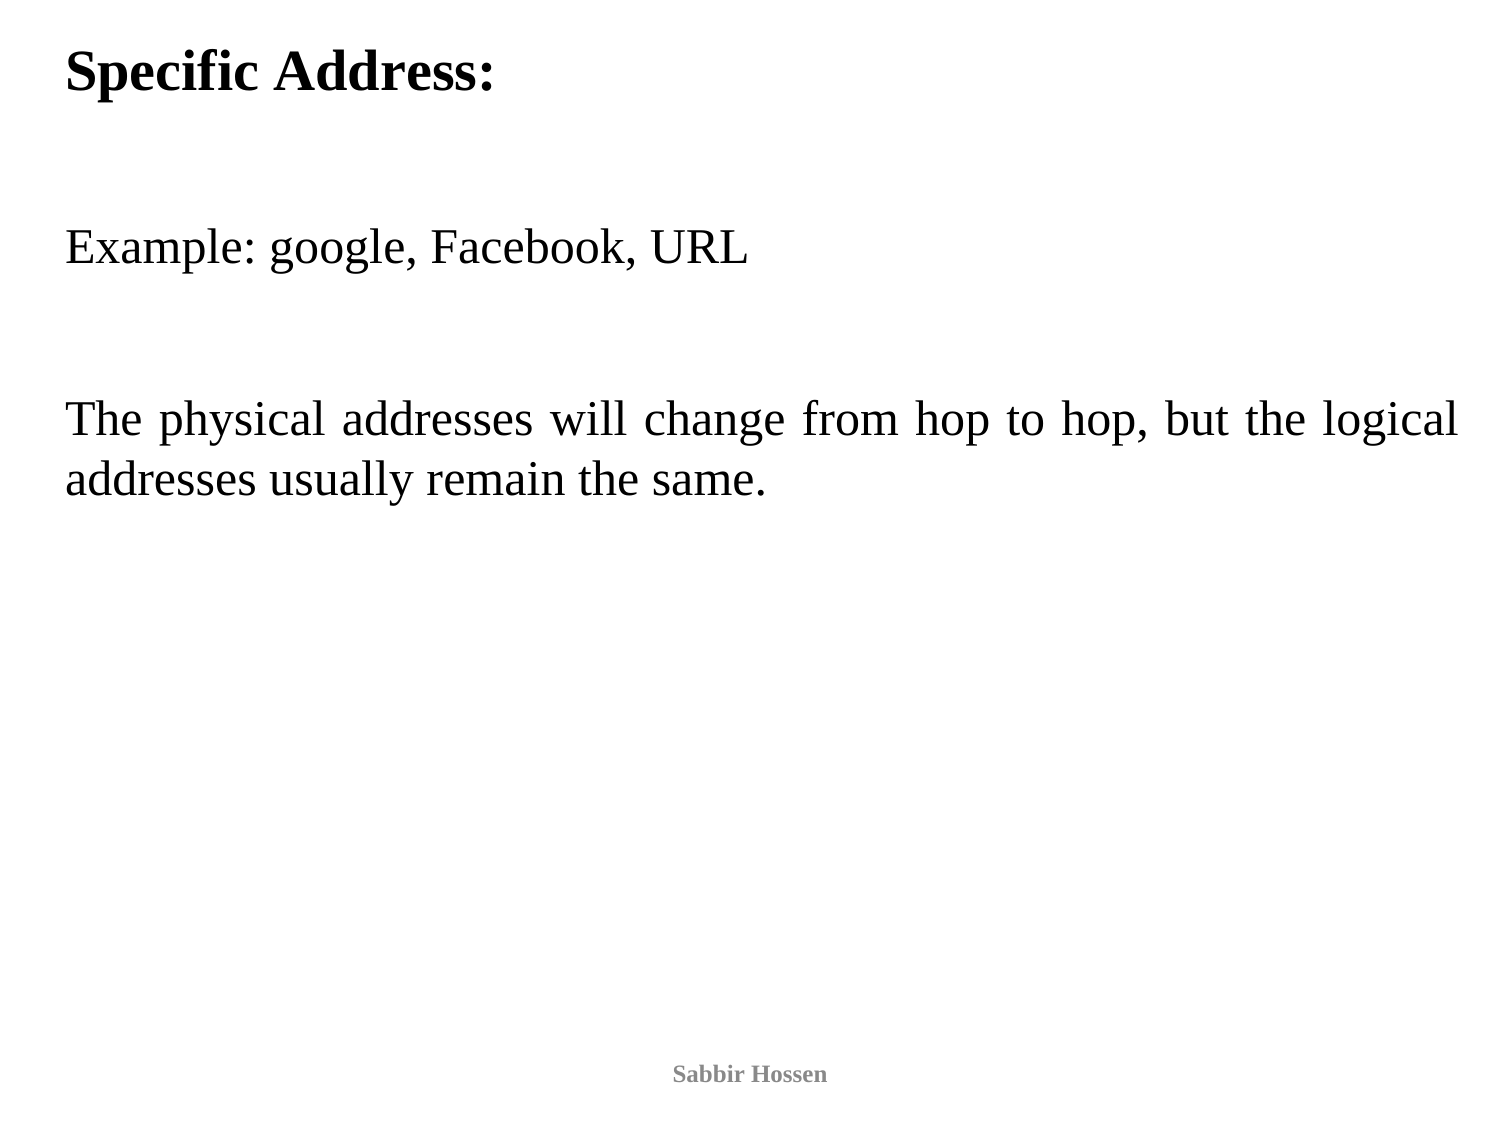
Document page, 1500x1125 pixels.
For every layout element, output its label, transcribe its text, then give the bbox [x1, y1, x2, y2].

text_box Sabbir Hossen [496, 1042, 1004, 1103]
list Specific Address: Example: google, Facebook, URL The physical addresses will change from hop to hop, but the logical addresses usually remain the same. [50, 24, 1476, 1101]
